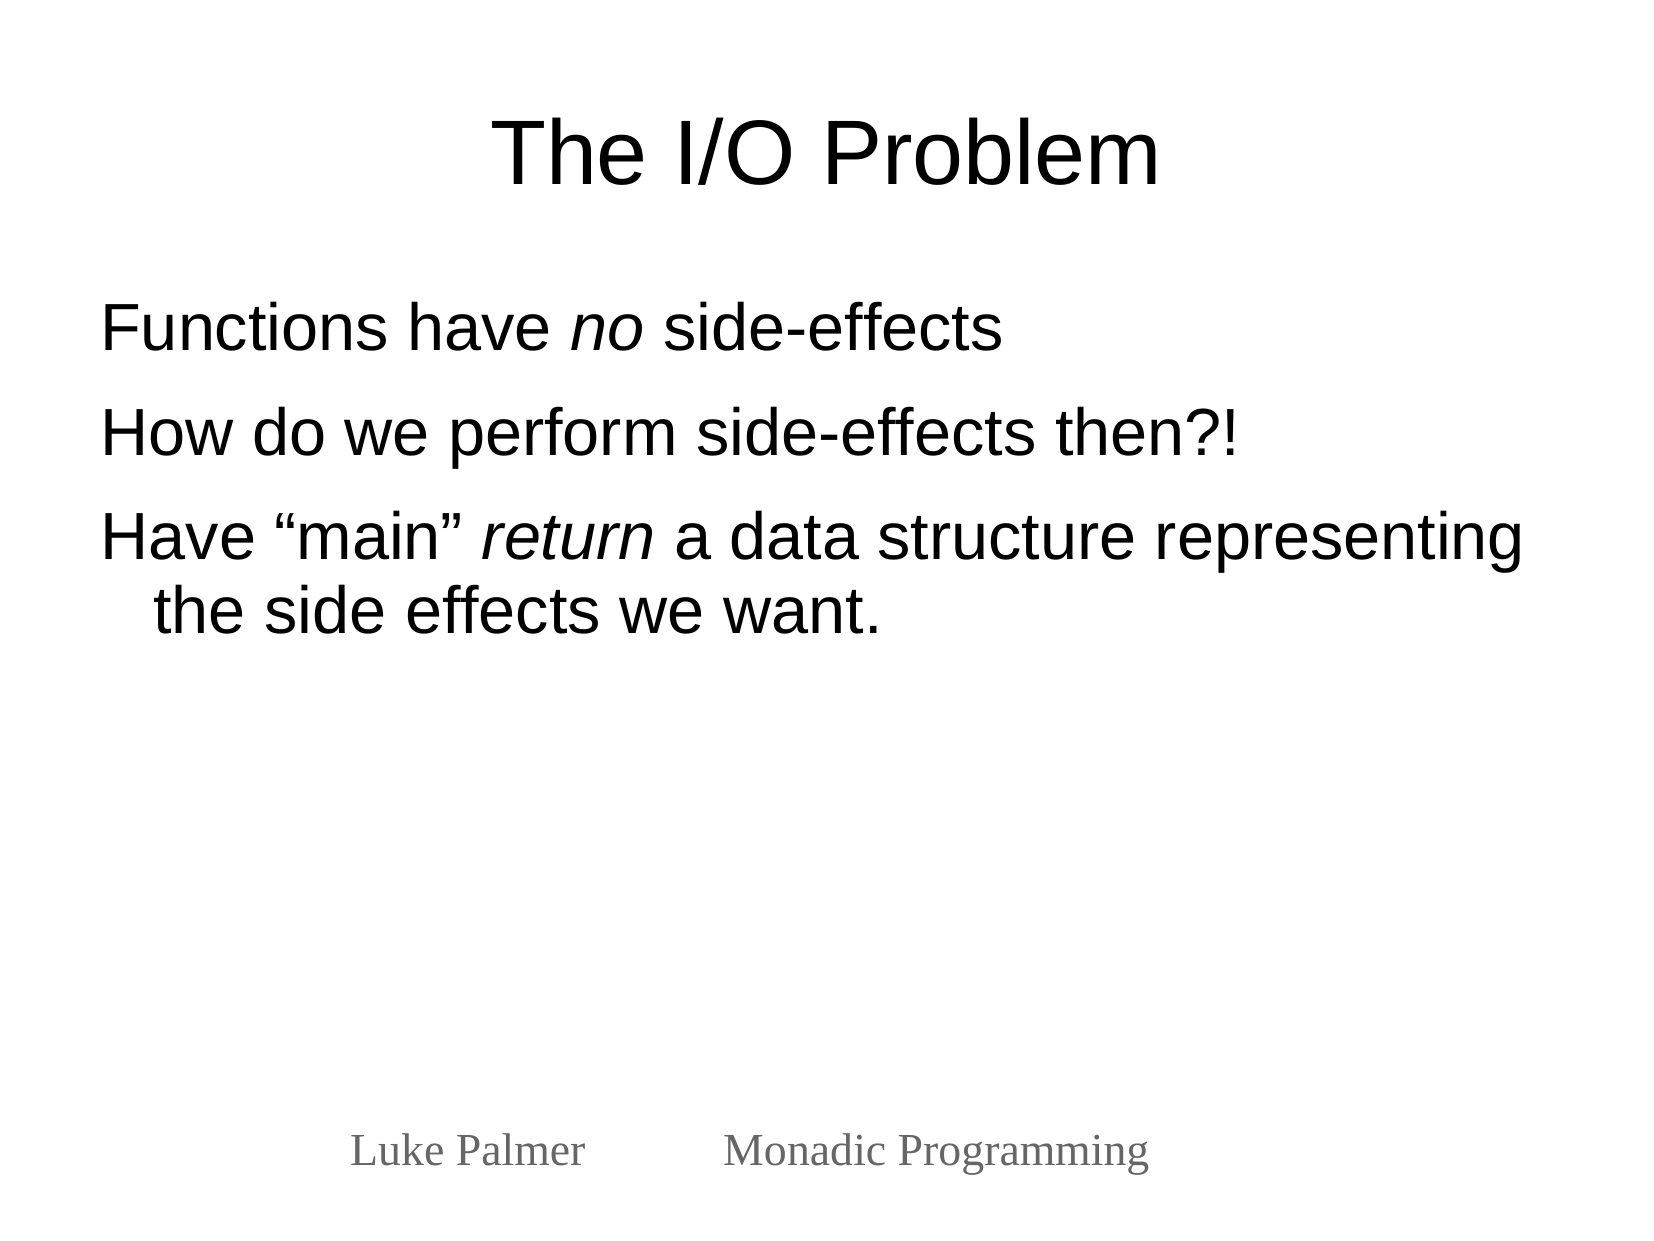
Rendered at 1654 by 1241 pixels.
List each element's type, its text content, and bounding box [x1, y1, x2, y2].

title The I/O Problem [82, 49, 1571, 257]
list Functions have no side-effects How do we perform side-effects then?! Have “main” return a data structure representing the side effects we want. [82, 290, 1571, 1109]
